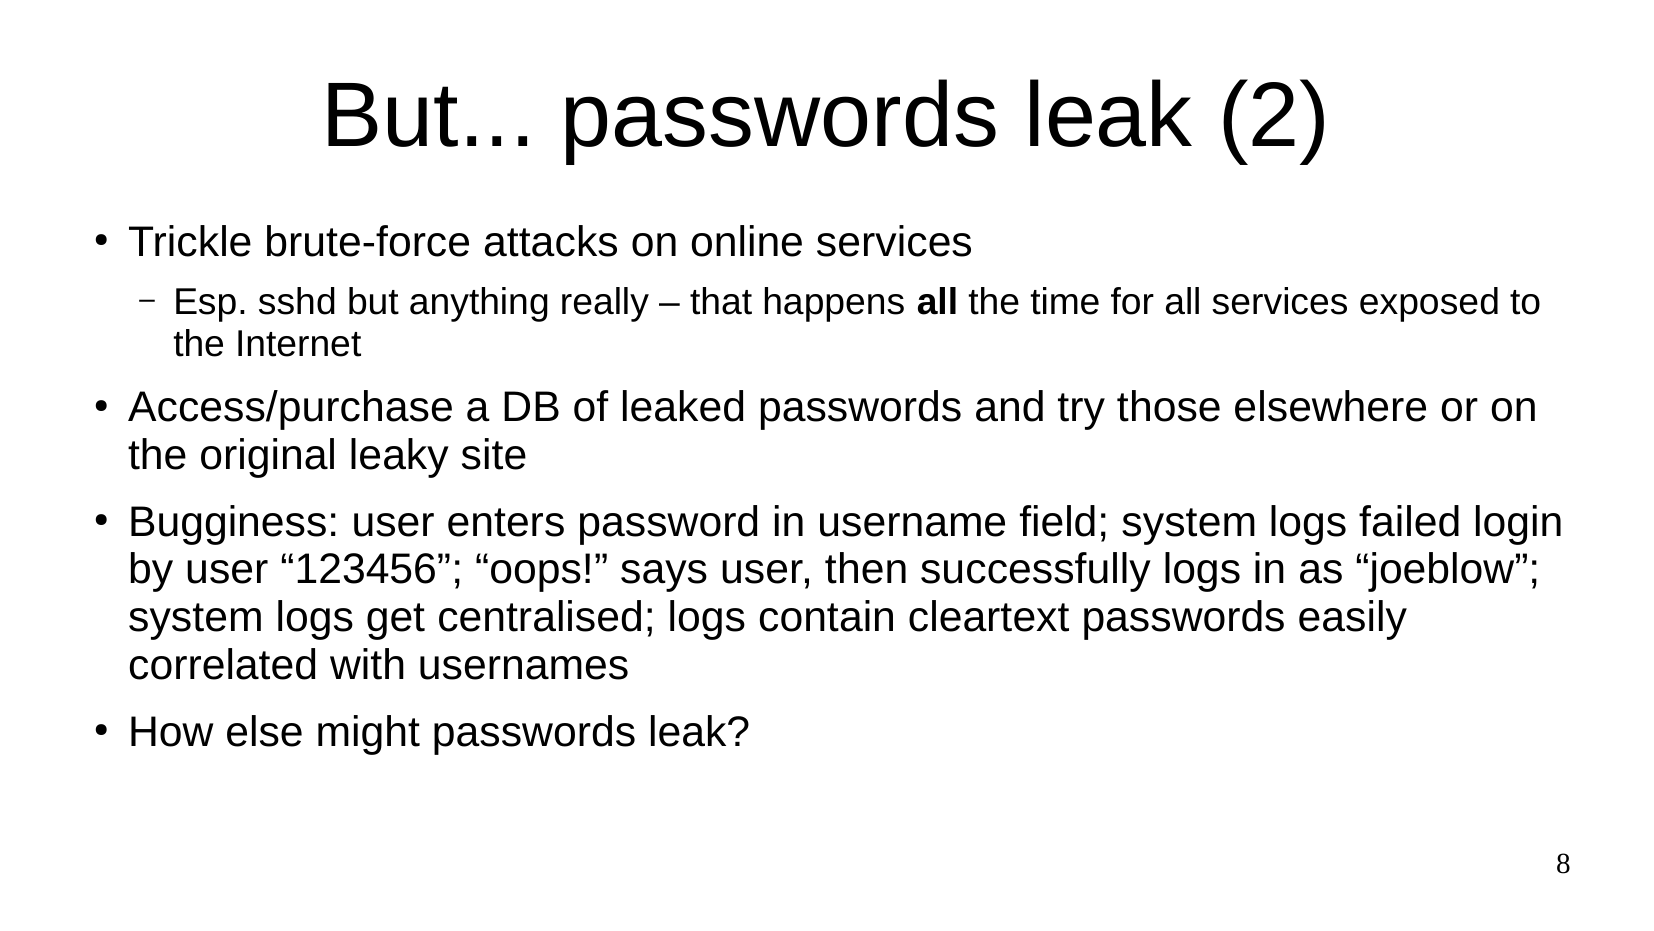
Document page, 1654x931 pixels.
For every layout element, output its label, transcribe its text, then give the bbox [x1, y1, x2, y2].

list Trickle brute-force attacks on online services Esp. sshd but anything really – that happens all the time for all services exposed to the Internet Access/purchase a DB of leaked passwords and try those elsewhere or on the original leaky site Bugginess: user enters password in username field; system logs failed login by user “123456”; “oops!” says user, then successfully logs in as “joeblow”; system logs get centralised; logs contain cleartext passwords easily correlated with usernames How else might passwords leak? [82, 217, 1571, 758]
title But... passwords leak (2) [82, 37, 1571, 193]
